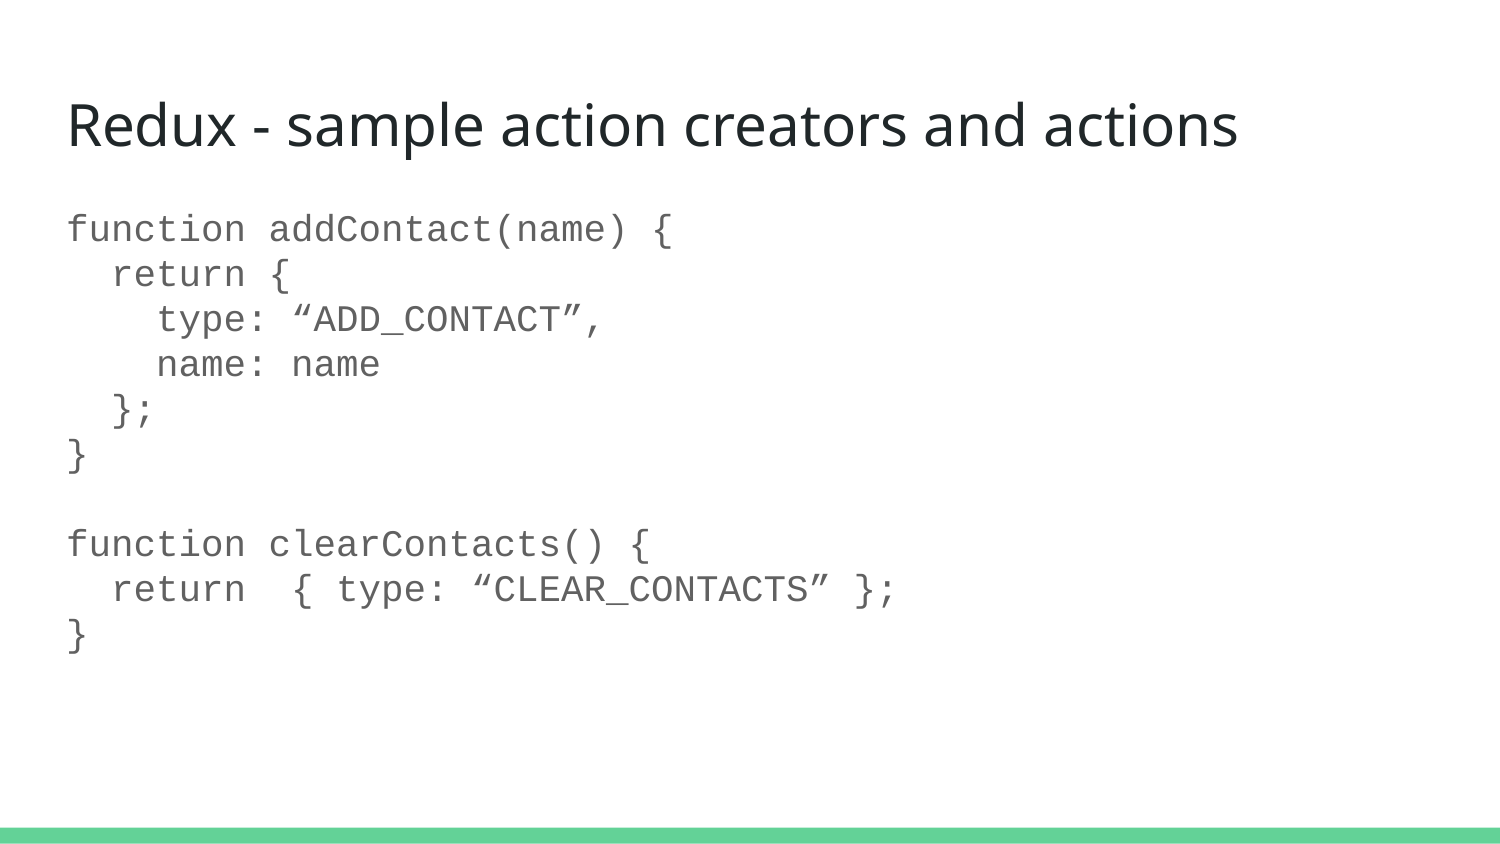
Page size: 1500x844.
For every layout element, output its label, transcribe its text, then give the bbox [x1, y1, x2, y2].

list function addContact(name) { return { type: “ADD_CONTACT”, name: name }; } function clearContacts() { return { type: “CLEAR_CONTACTS” }; } [51, 189, 1449, 750]
title Redux - sample action creators and actions [51, 72, 1449, 167]
